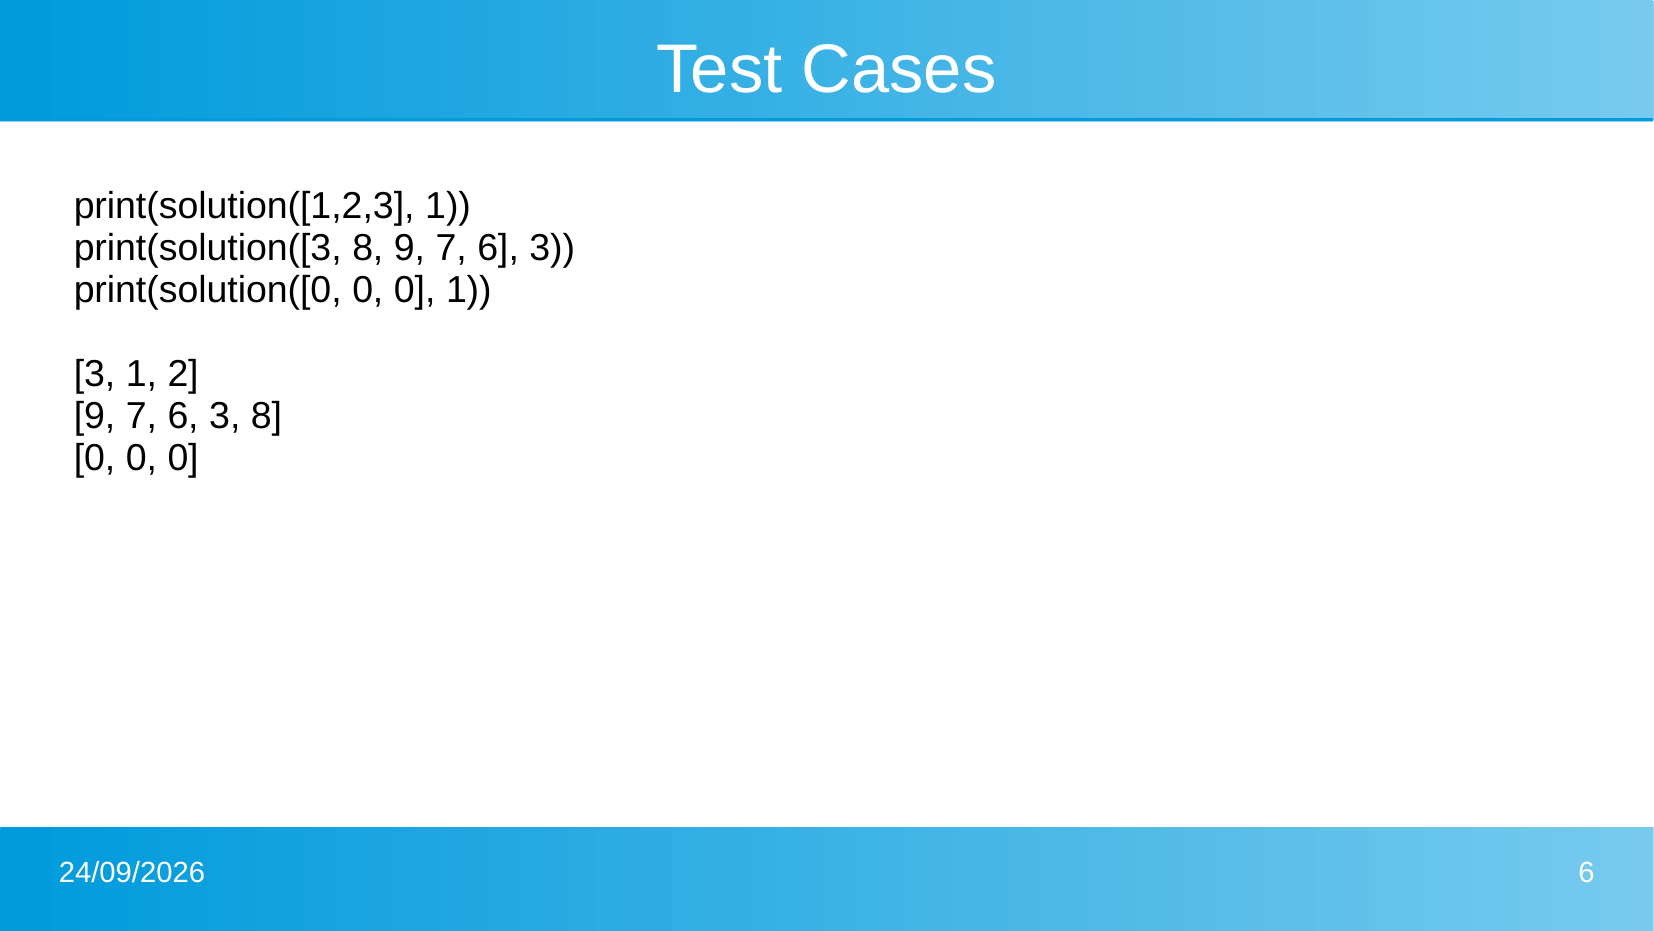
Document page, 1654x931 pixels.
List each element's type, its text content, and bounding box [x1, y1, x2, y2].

text_box print(solution([1,2,3], 1)) print(solution([3, 8, 9, 7, 6], 3)) print(solution([0, 0, 0], 1)) [3, 1, 2] [9, 7, 6, 3, 8] [0, 0, 0] [59, 177, 1477, 650]
title Test Cases [59, 29, 1595, 108]
